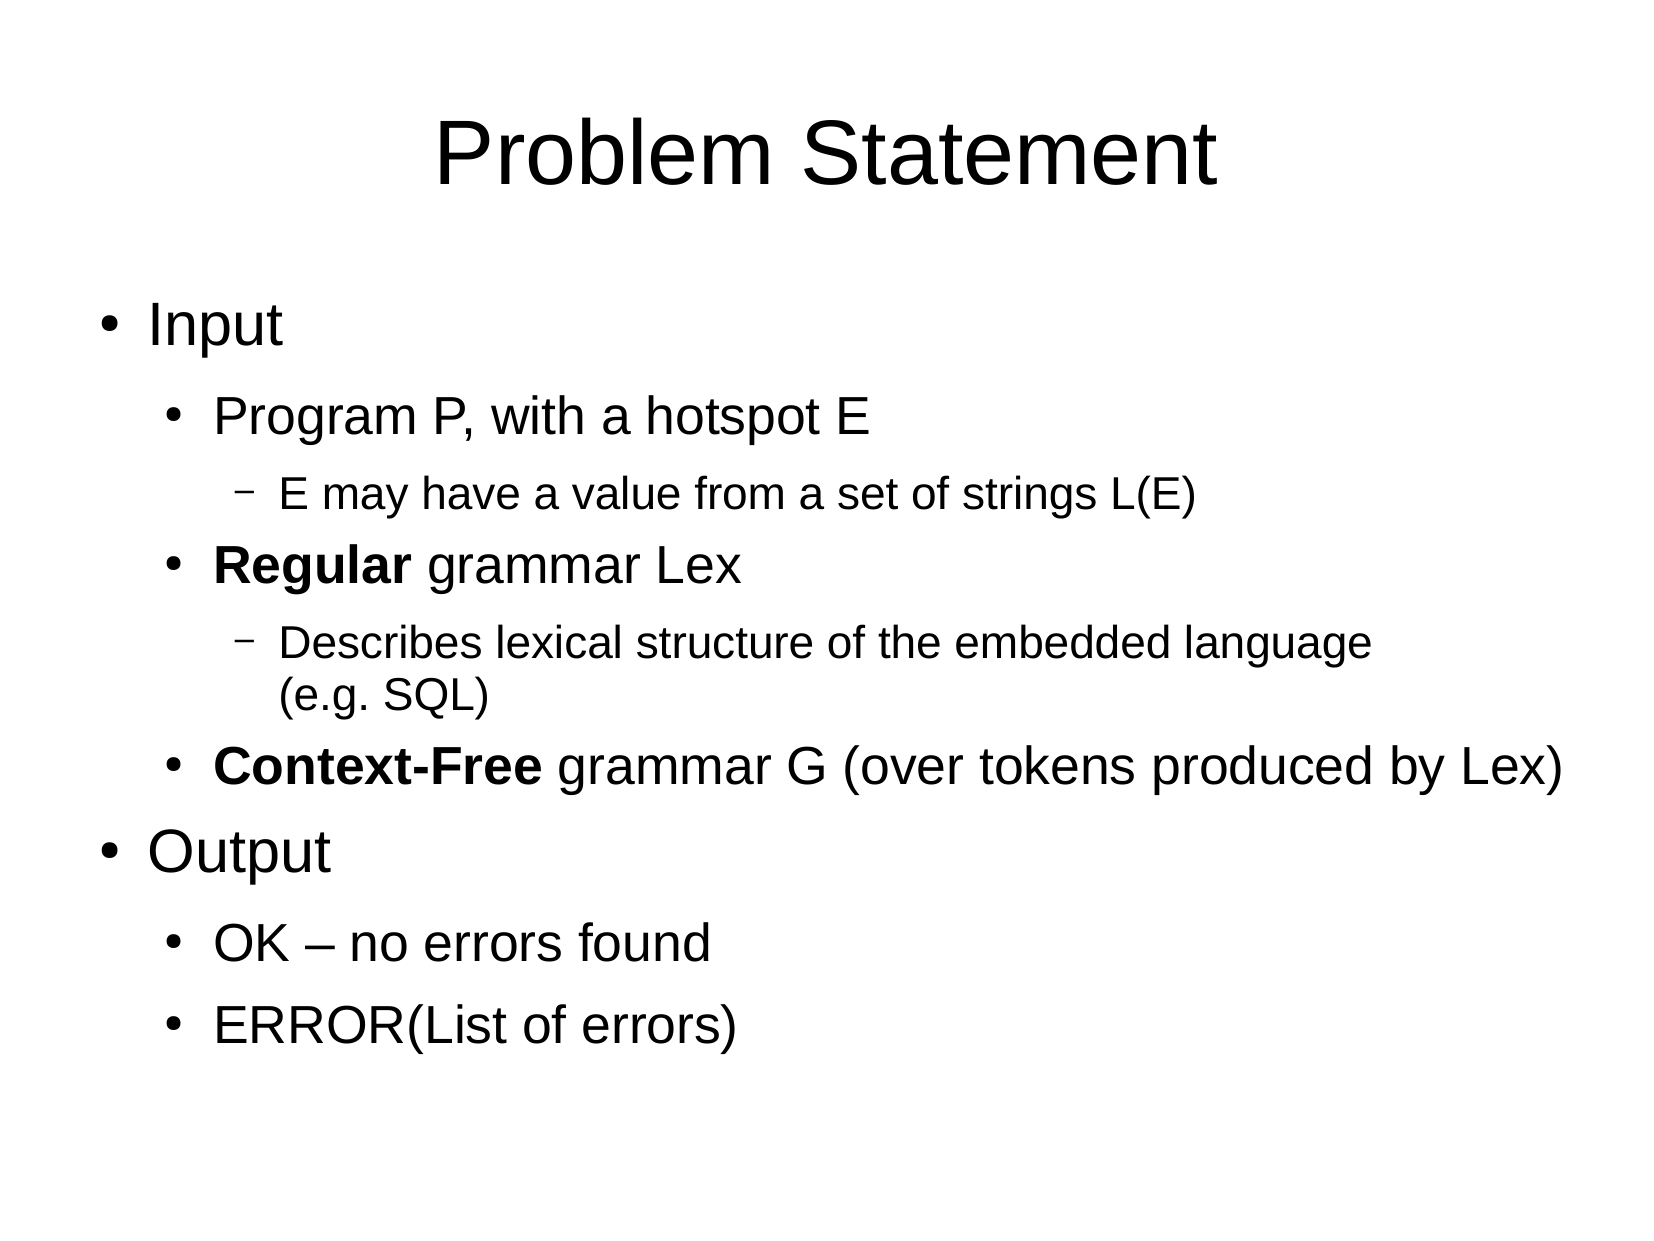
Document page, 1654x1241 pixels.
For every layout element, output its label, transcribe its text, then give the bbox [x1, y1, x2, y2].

title Problem Statement [82, 49, 1571, 257]
list Input Program P, with a hotspot E E may have a value from a set of strings L(E) Regular grammar Lex Describes lexical structure of the embedded language (e.g. SQL) Context-Free grammar G (over tokens produced by Lex) Output OK – no errors found ERROR(List of errors) [82, 290, 1571, 1109]
